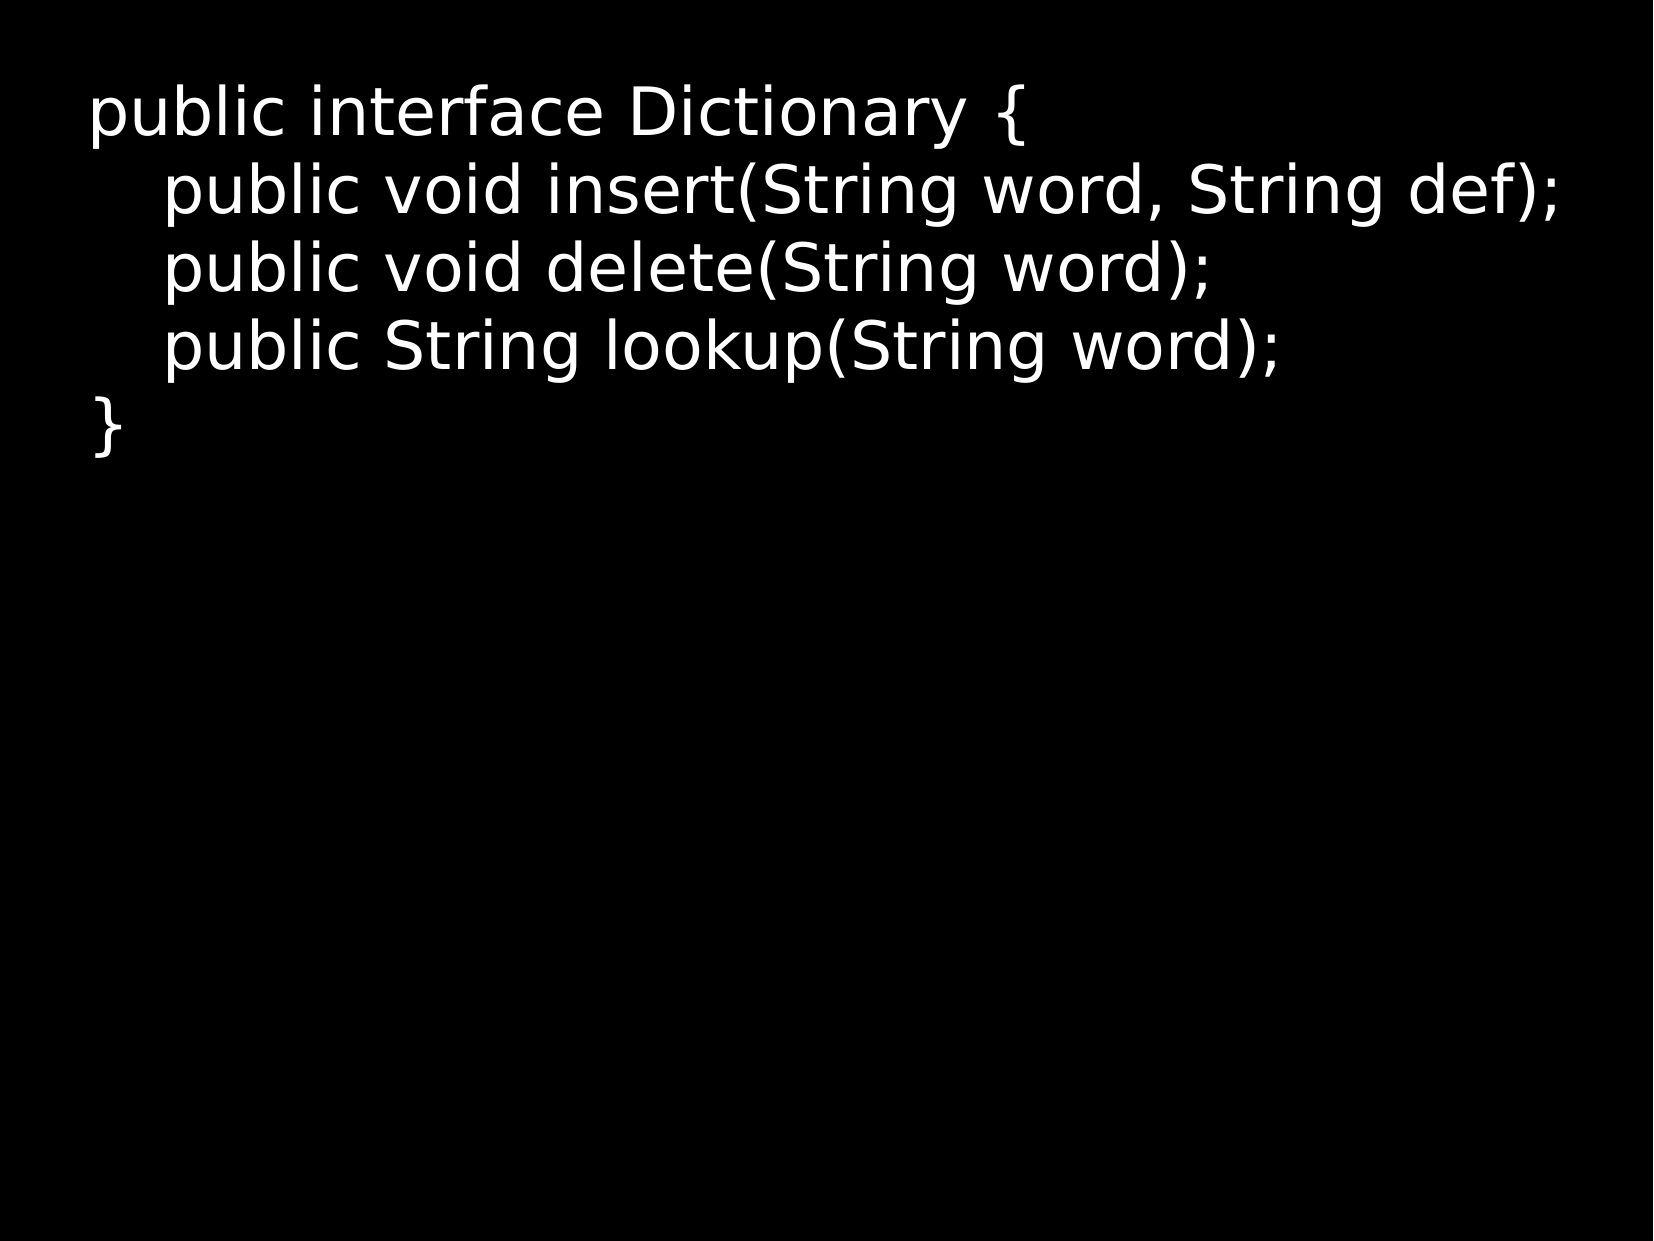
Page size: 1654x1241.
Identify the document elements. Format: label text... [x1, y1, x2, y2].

title public interface Dictionary { public void insert(String word, String def); public void delete(String word); public String lookup(String word); } [87, 73, 1576, 1241]
